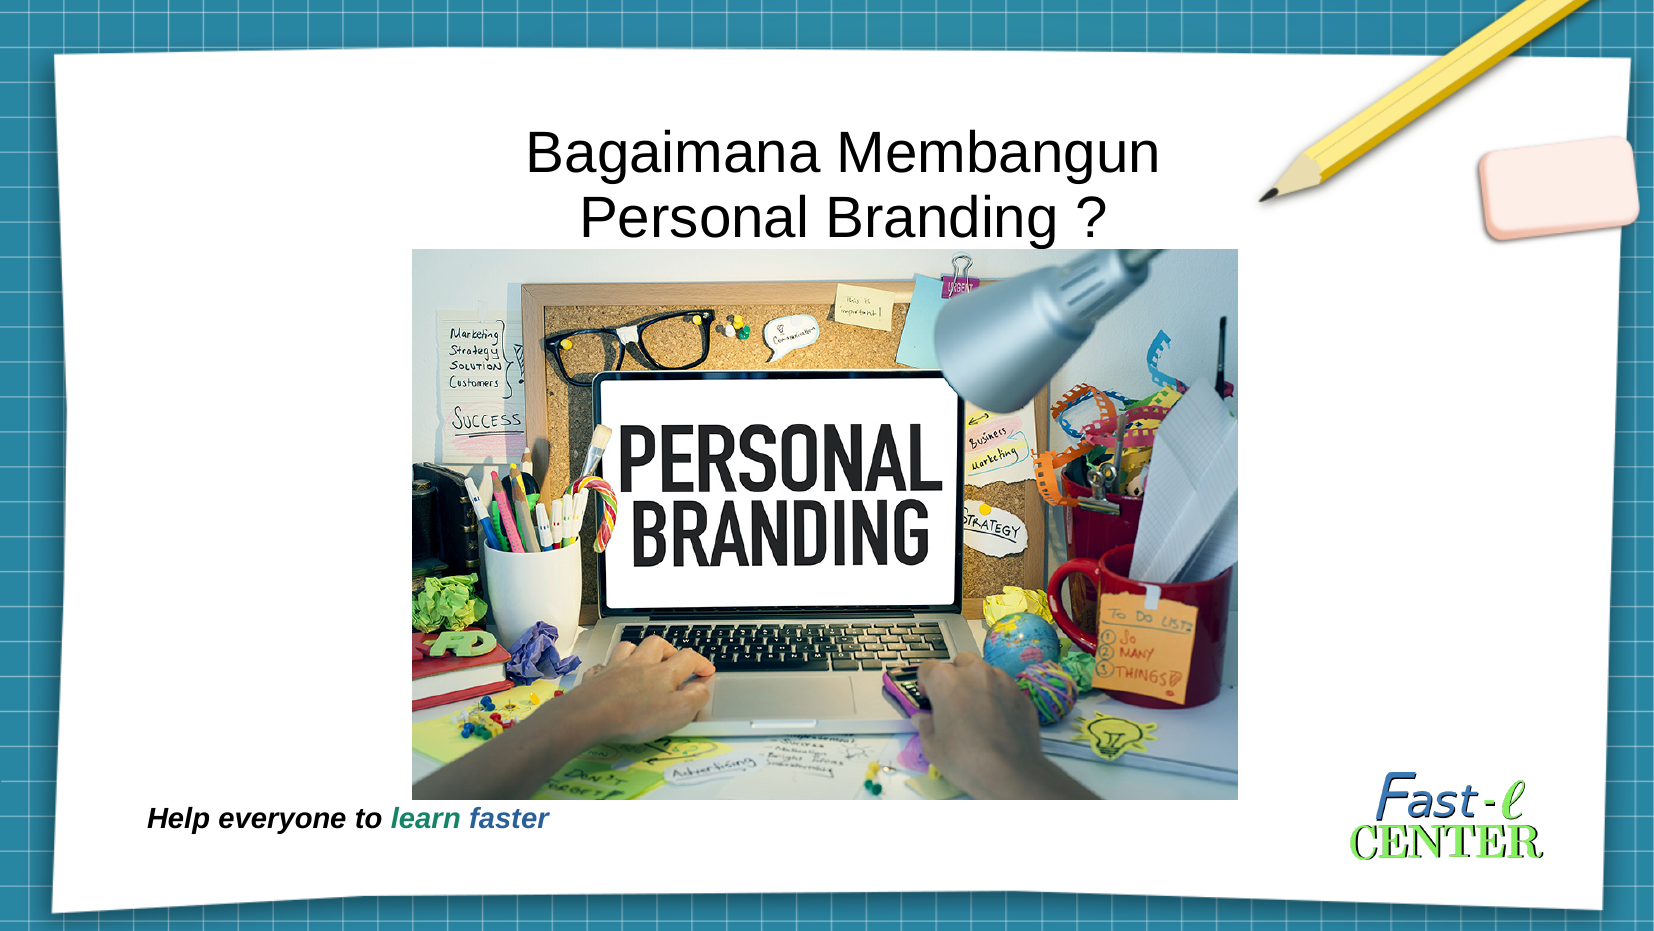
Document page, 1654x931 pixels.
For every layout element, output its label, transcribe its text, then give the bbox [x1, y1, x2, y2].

text_box Help everyone to learn faster [132, 791, 658, 840]
picture [0, 0, 1654, 931]
title Bagaimana Membangun Personal Branding ? [412, 107, 1276, 263]
